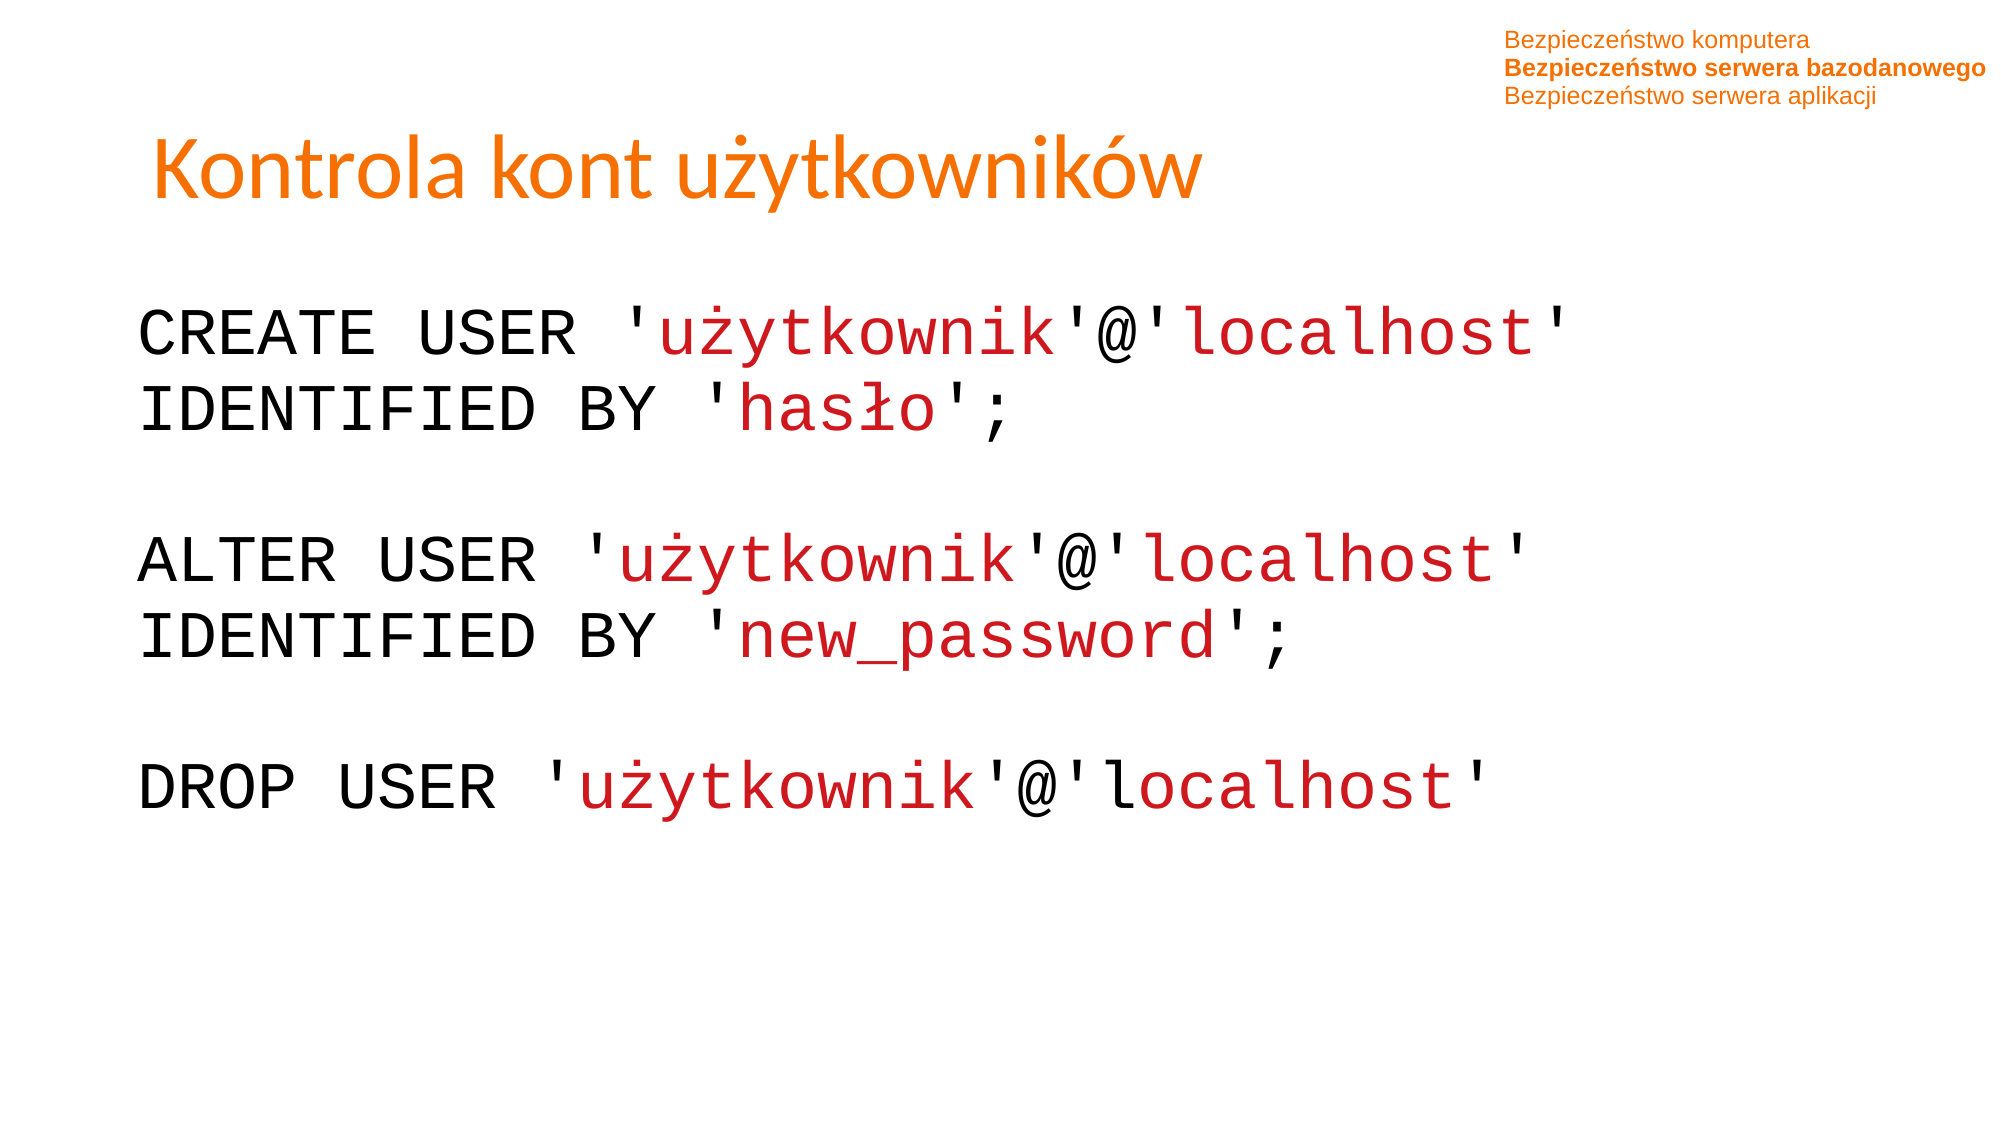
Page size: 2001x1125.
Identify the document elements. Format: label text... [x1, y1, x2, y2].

subtitle CREATE USER 'użytkownik'@'localhost' IDENTIFIED BY 'hasło'; ALTER USER 'użytkownik'@'localhost' IDENTIFIED BY 'new_password'; DROP USER 'użytkownik'@'localhost' [137, 299, 1863, 1014]
title Kontrola kont użytkowników [137, 59, 1863, 278]
text_box Bezpieczeństwo komputera Bezpieczeństwo serwera bazodanowego Bezpieczeństwo serwera aplikacji [1489, 18, 2000, 122]
